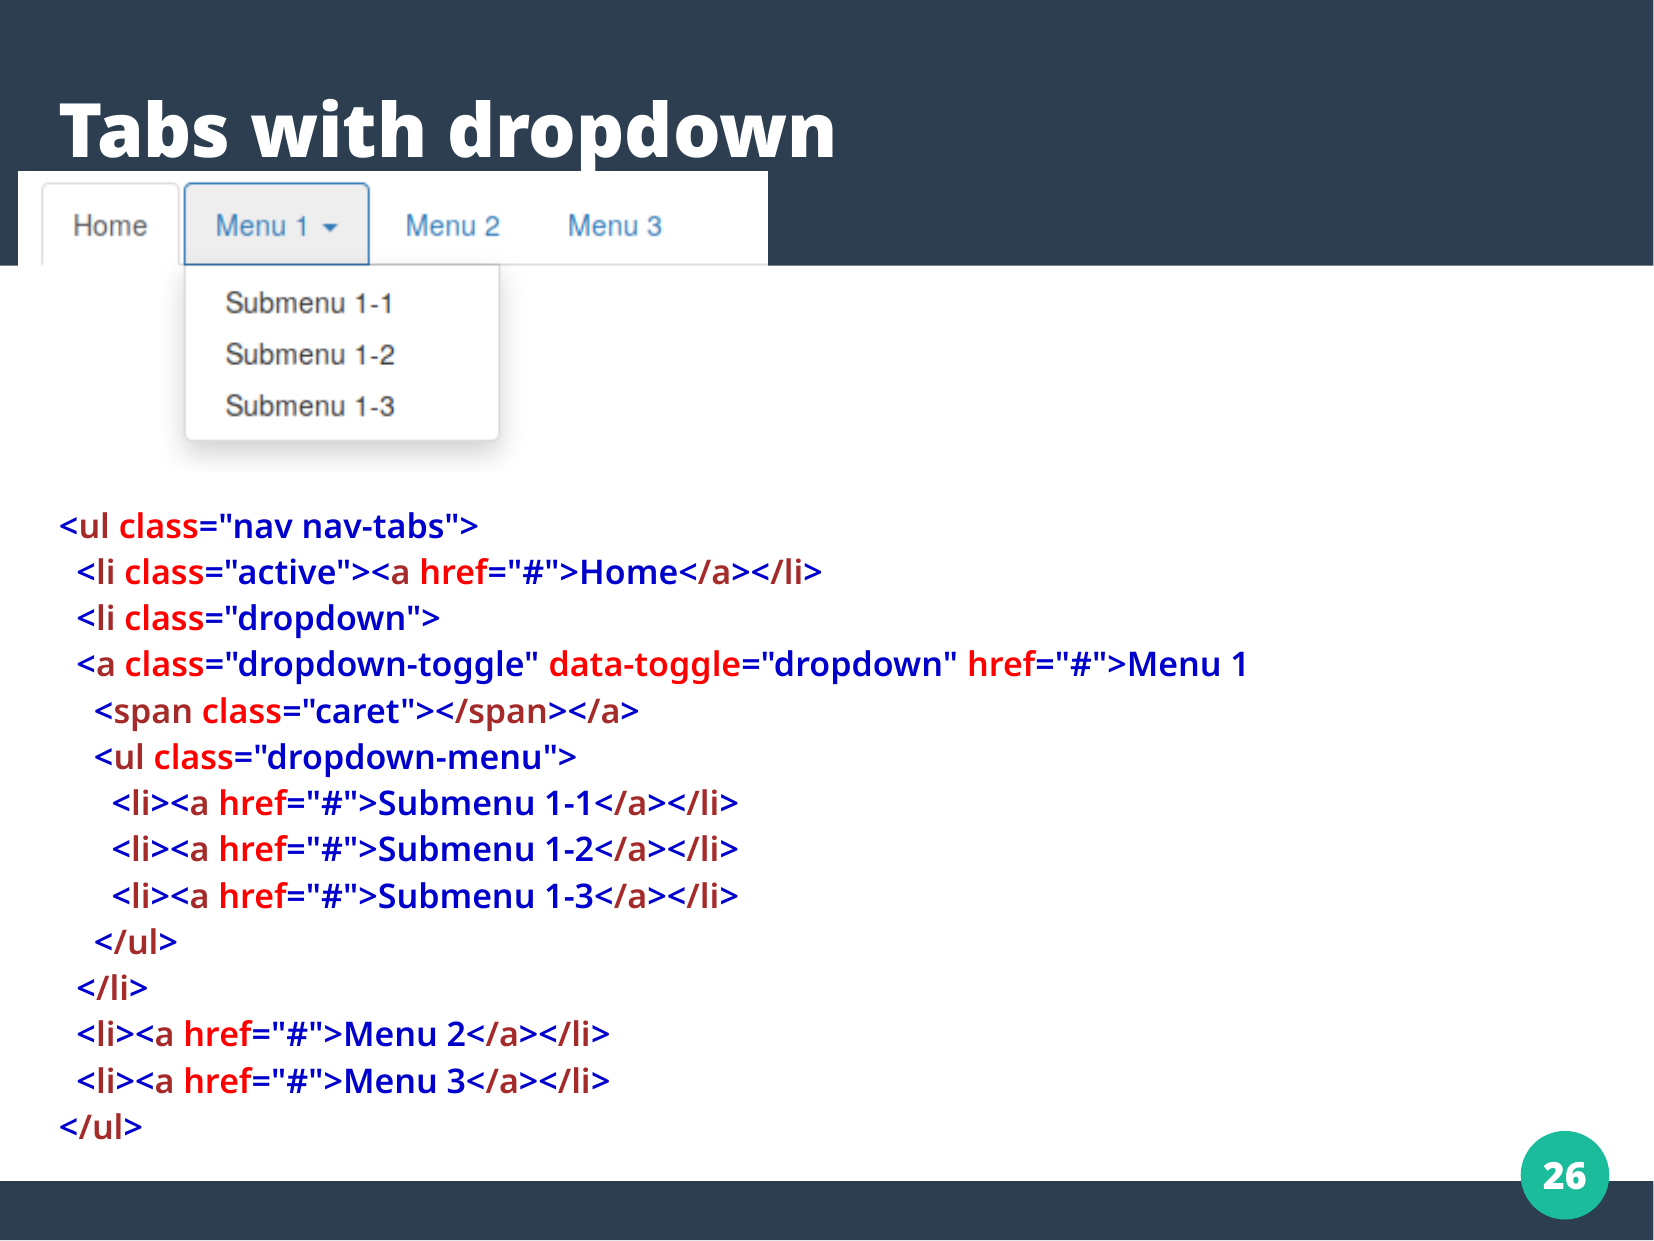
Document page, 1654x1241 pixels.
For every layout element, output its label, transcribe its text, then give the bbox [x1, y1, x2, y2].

list <ul class="nav nav-tabs"> <li class="active"><a href="#">Home</a></li> <li class="dropdown"> <a class="dropdown-toggle" data-toggle="dropdown" href="#">Menu 1 <span class="caret"></span></a> <ul class="dropdown-menu"> <li><a href="#">Submenu 1-1</a></li> <li><a href="#">Submenu 1-2</a></li> <li><a href="#">Submenu 1-3</a></li> </ul> </li> <li><a href="#">Menu 2</a></li> <li><a href="#">Menu 3</a></li> </ul> [59, 501, 1596, 1152]
title Tabs with dropdown [59, 49, 1595, 207]
picture [18, 171, 768, 472]
